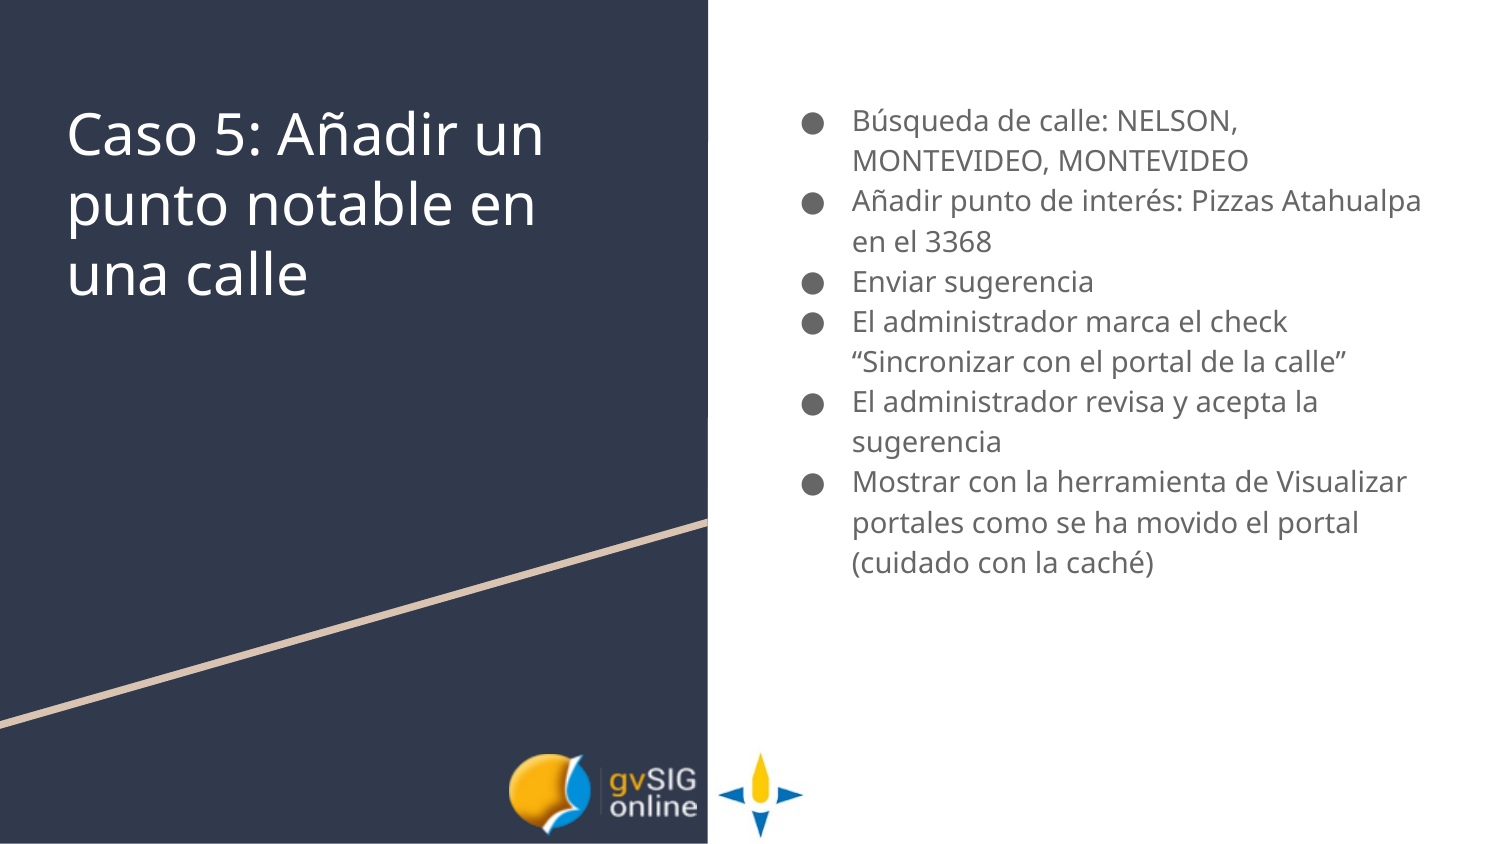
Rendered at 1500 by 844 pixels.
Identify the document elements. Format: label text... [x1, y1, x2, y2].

title Caso 5: Añadir un punto notable en una calle [51, 82, 660, 494]
picture [714, 747, 810, 843]
list Búsqueda de calle: NELSON, MONTEVIDEO, MONTEVIDEO Añadir punto de interés: Pizzas Atahualpa en el 3368 Enviar sugerencia El administrador marca el check “Sincronizar con el portal de la calle” El administrador revisa y acepta la sugerencia Mostrar con la herramienta de Visualizar portales como se ha movido el portal (cuidado con la caché) [761, 82, 1446, 755]
picture [509, 754, 697, 836]
